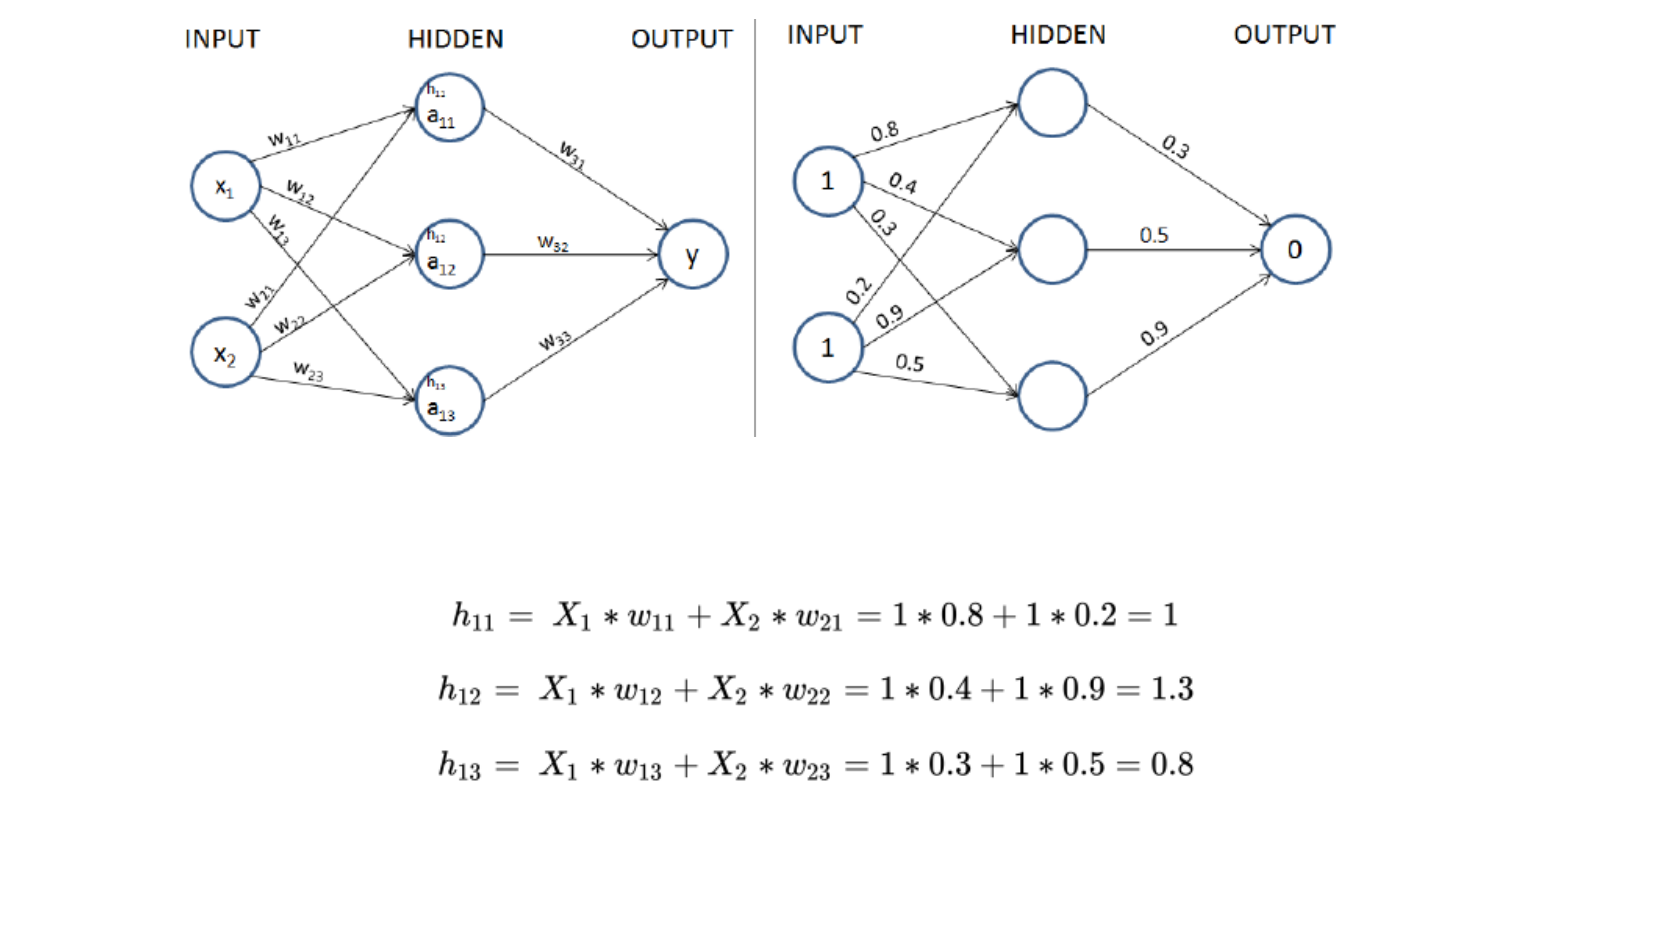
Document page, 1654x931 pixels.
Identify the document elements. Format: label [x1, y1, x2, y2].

picture [436, 578, 1205, 809]
picture [173, 19, 1347, 438]
